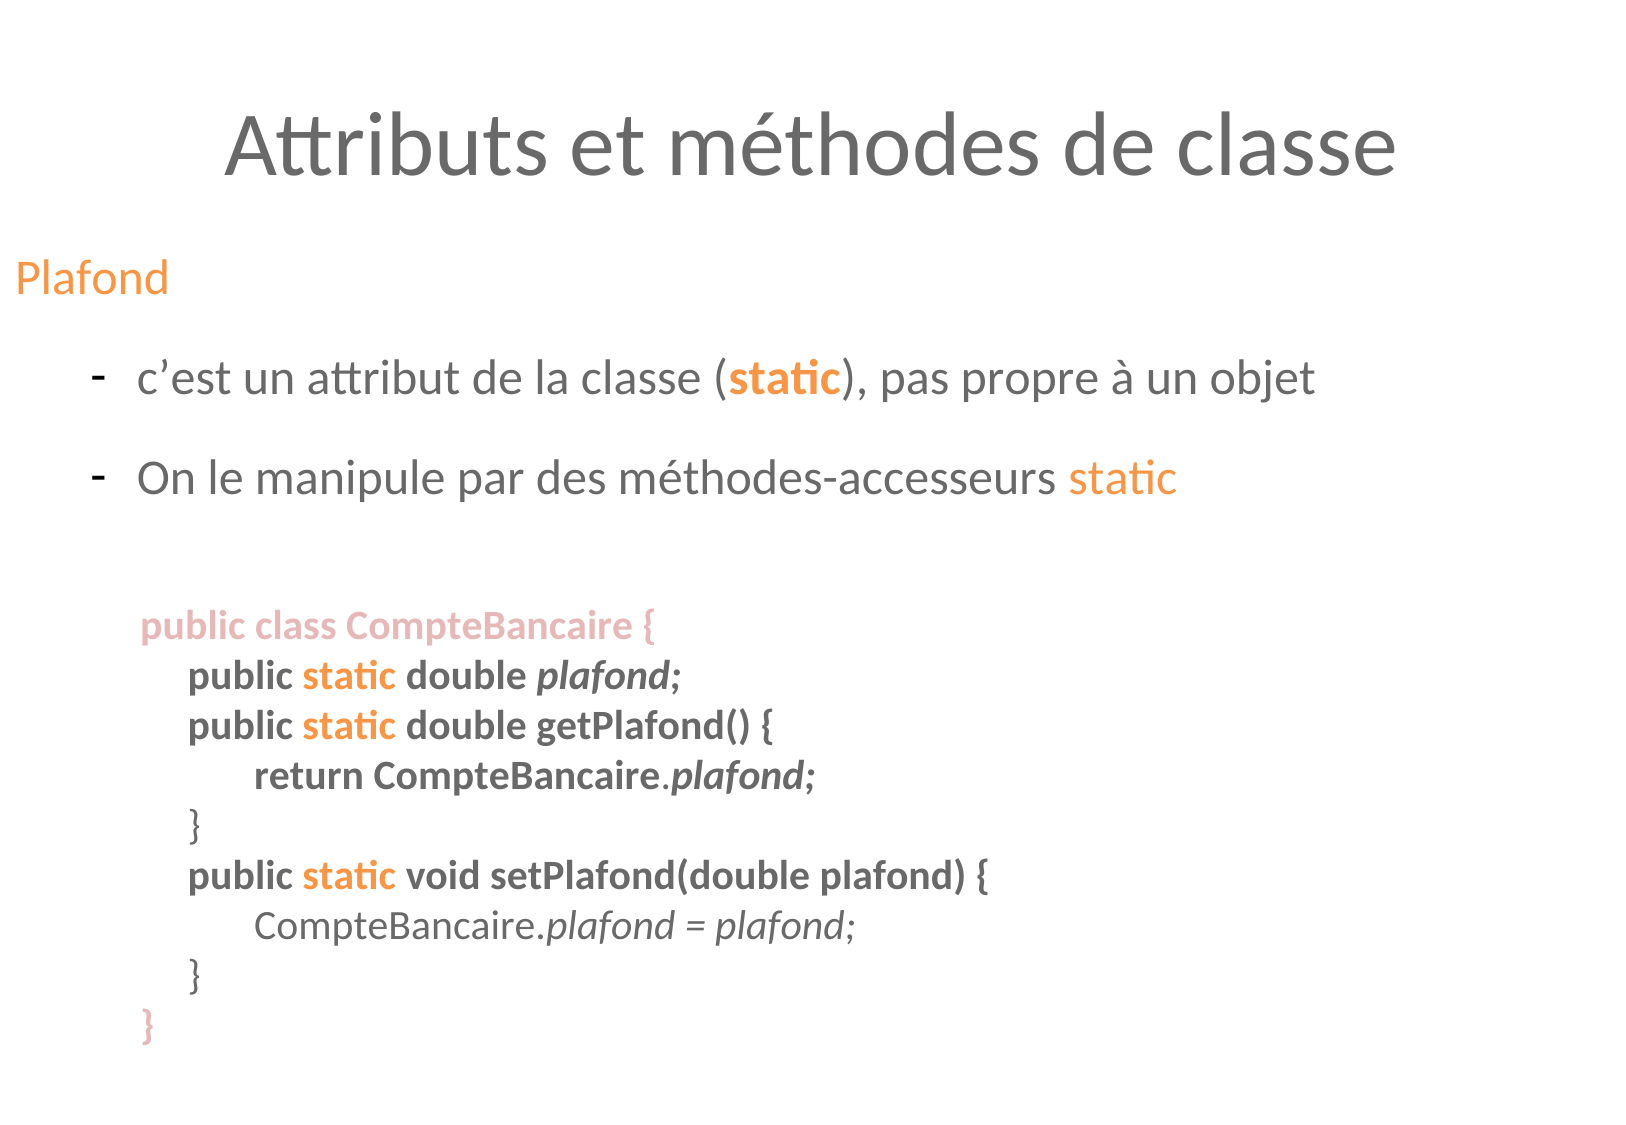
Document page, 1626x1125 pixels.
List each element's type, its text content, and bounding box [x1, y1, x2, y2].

title Attributs et méthodes de classe [81, 21, 1544, 237]
text_box Plafond c’est un attribut de la classe (static), pas propre à un objet On le manipule par des méthodes-accesseurs static [0, 237, 1586, 516]
